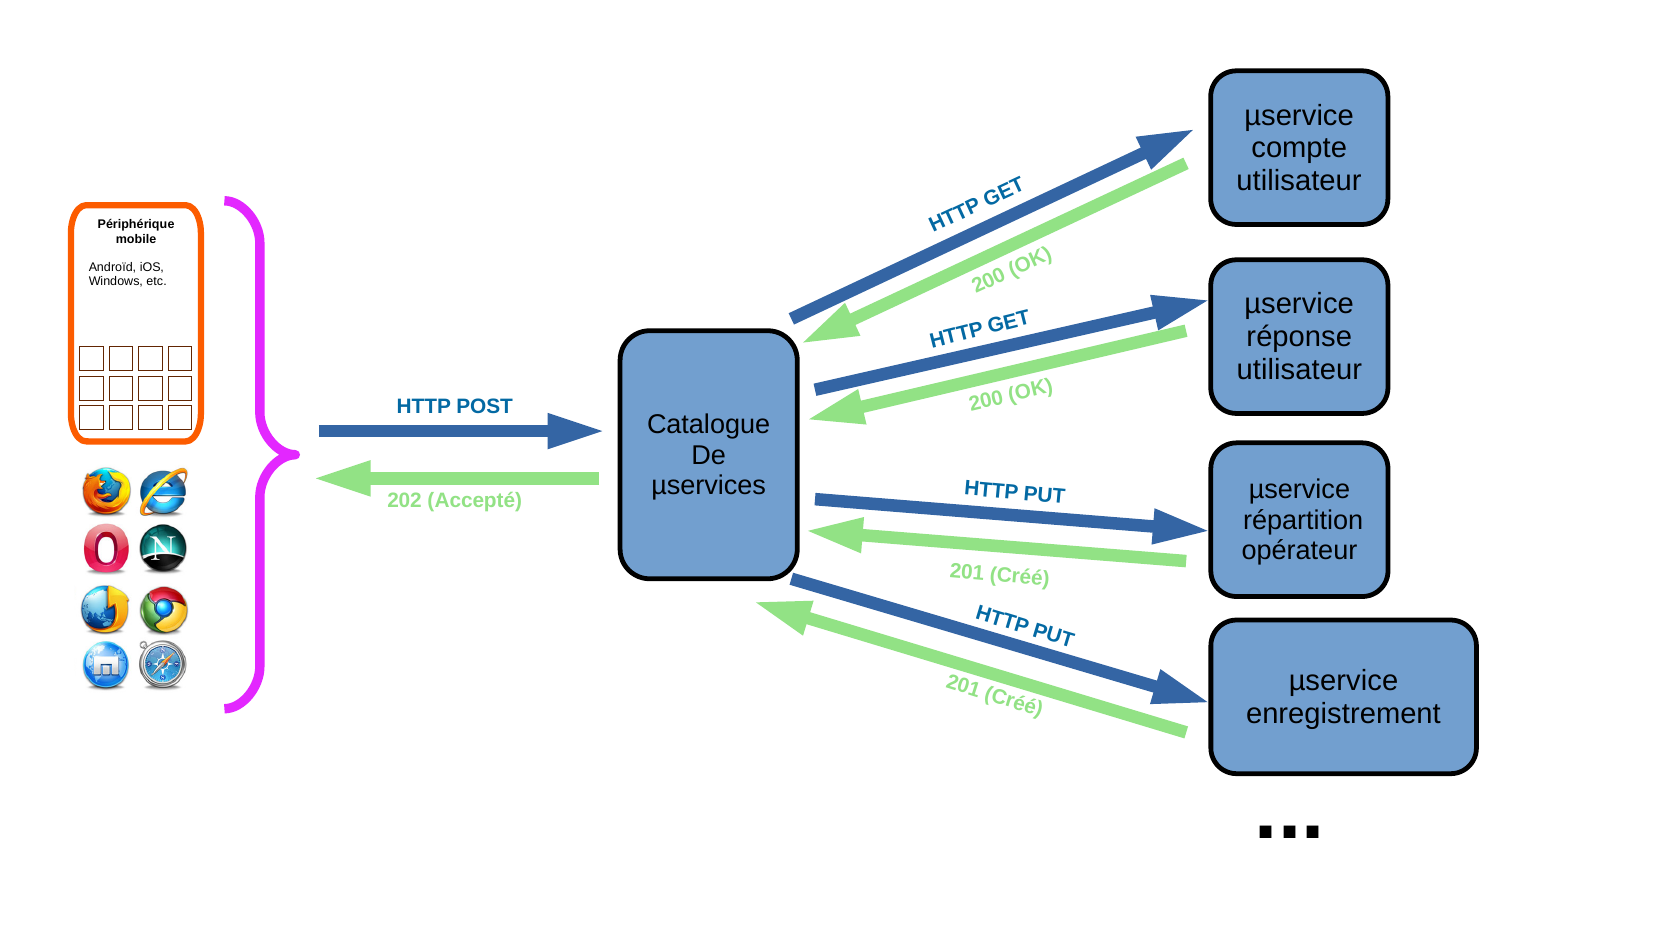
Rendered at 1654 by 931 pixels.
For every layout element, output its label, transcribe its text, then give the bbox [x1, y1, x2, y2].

text_box HTTP PUT [840, 457, 1189, 533]
text_box ... [1240, 755, 1347, 864]
text_box Catalogue De µservices [620, 330, 798, 579]
text_box µservice répartition opérateur [1210, 442, 1389, 597]
text_box 201 (Créé) [823, 626, 1165, 771]
text_box 202 (Accepté) [366, 481, 544, 526]
text_box µservice réponse utilisateur [1210, 259, 1388, 414]
text_box HTTP GET [807, 268, 1154, 396]
text_box 201 (Créé) [826, 541, 1173, 615]
text_box 200 (OK) [847, 179, 1179, 340]
text_box Périphérique mobile Androïd, iOS, Windows, etc. [73, 210, 199, 310]
text_box HTTP PUT [852, 558, 1196, 701]
text_box HTTP POST [366, 387, 544, 432]
text_box HTTP GET [810, 113, 1146, 301]
text_box 200 (OK) [838, 336, 1184, 458]
picture [72, 460, 195, 699]
text_box µservice compte utilisateur [1210, 70, 1388, 225]
text_box µservice enregistrement [1210, 620, 1477, 774]
